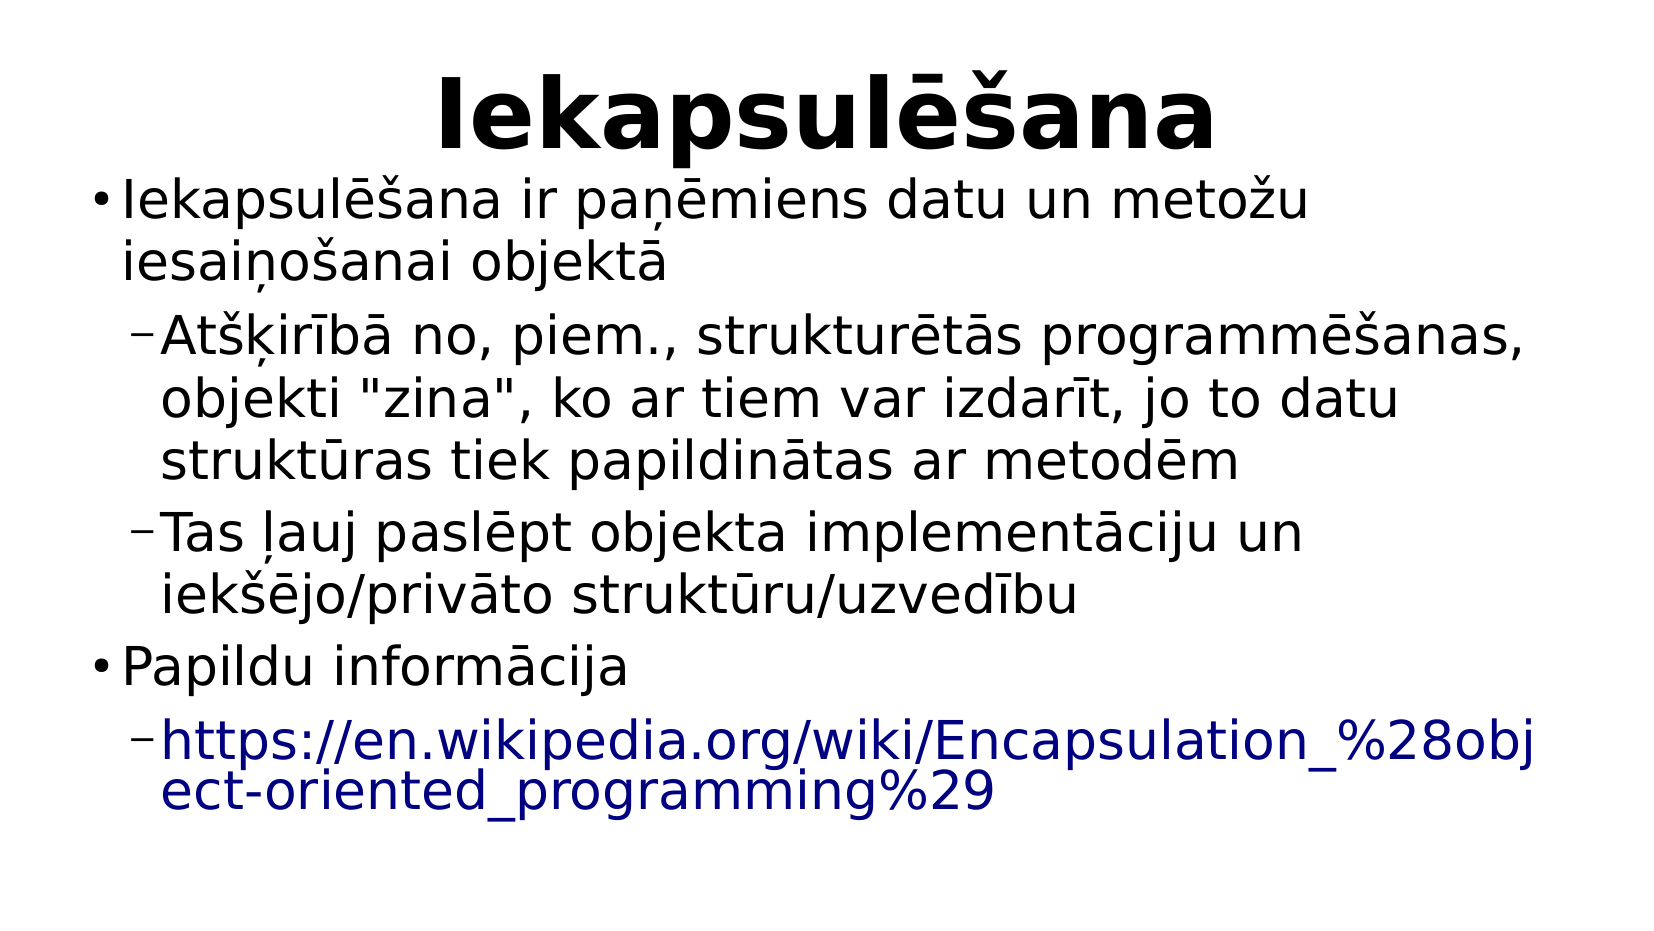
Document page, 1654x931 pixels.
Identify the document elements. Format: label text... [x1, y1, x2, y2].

title Iekapsulēšana [82, 37, 1571, 193]
list Iekapsulēšana ir paņēmiens datu un metožu iesaiņošanai objektā Atšķirībā no, piem., strukturētās programmēšanas, objekti "zina", ko ar tiem var izdarīt, jo to datu struktūras tiek papildinātas ar metodēm Tas ļauj paslēpt objekta implementāciju un iekšējo/privāto struktūru/uzvedību Papildu informācija https://en.wikipedia.org/wiki/Encapsulation_%28object-oriented_programming%29 [82, 168, 1538, 889]
